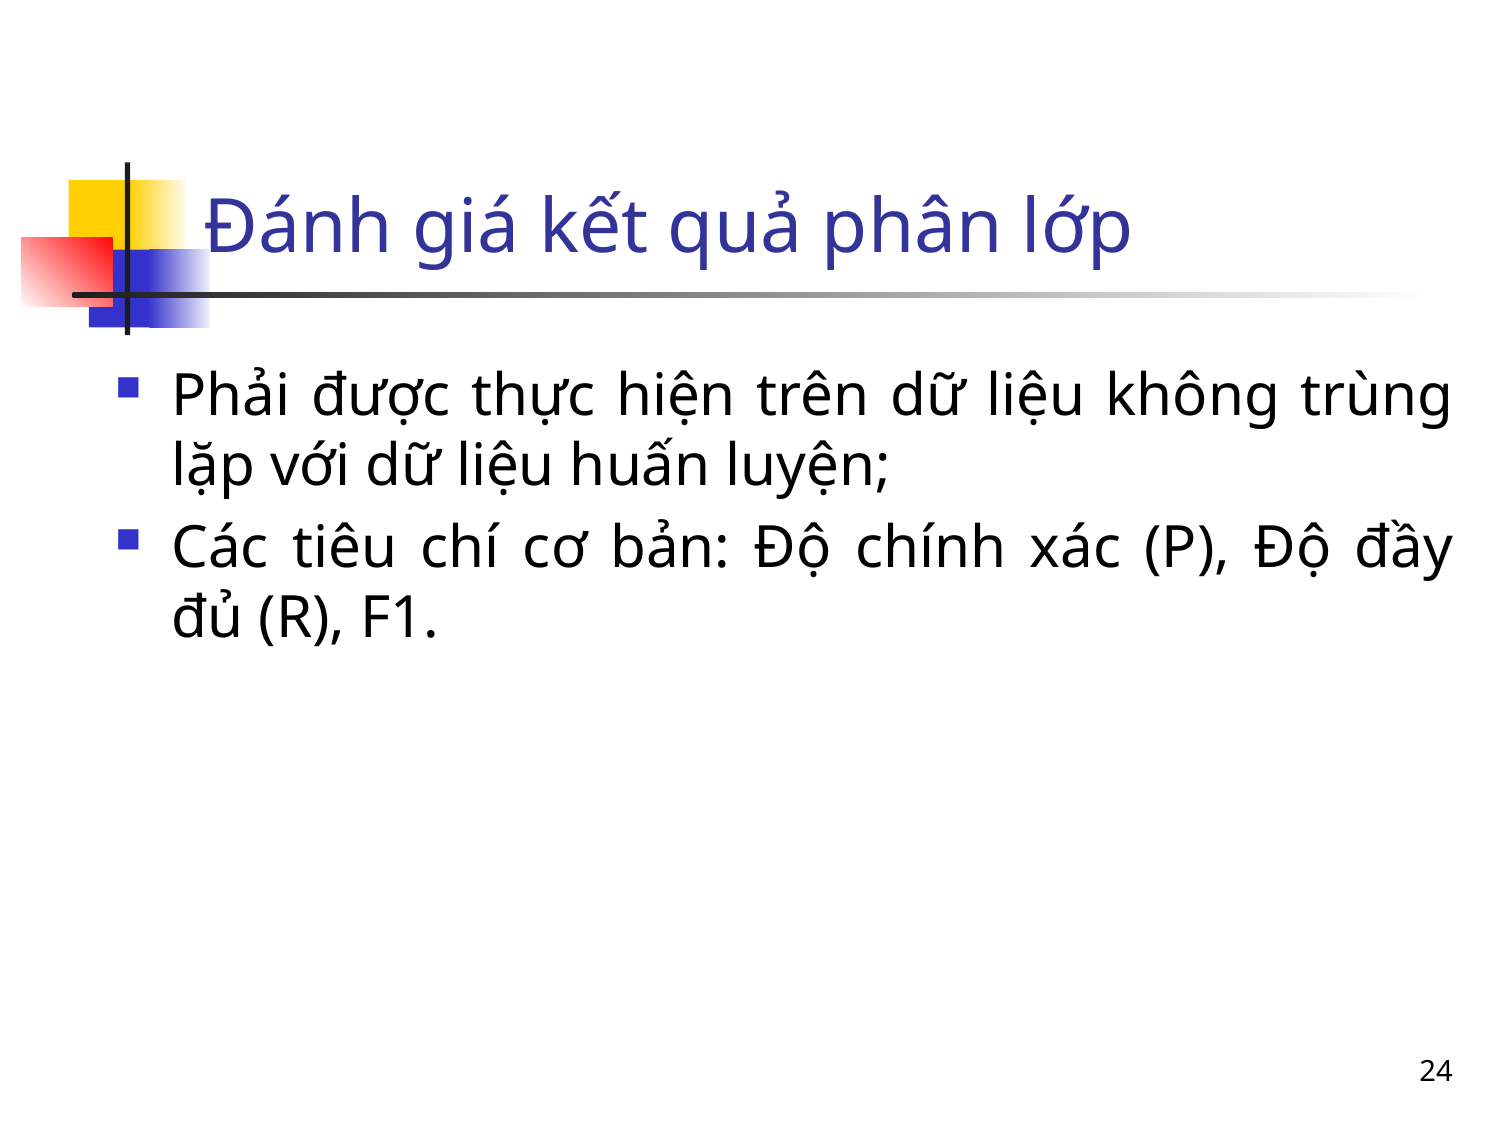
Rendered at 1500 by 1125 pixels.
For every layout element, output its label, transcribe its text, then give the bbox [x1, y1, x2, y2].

text_box Phải được thực hiện trên dữ liệu không trùng lặp với dữ liệu huấn luyện; Các tiêu chí cơ bản: Độ chính xác (P), Độ đầy đủ (R), F1. [100, 349, 1469, 1025]
title Đánh giá kết quả phân lớp [188, 35, 1468, 275]
slide_number <number> [1155, 1025, 1468, 1100]
